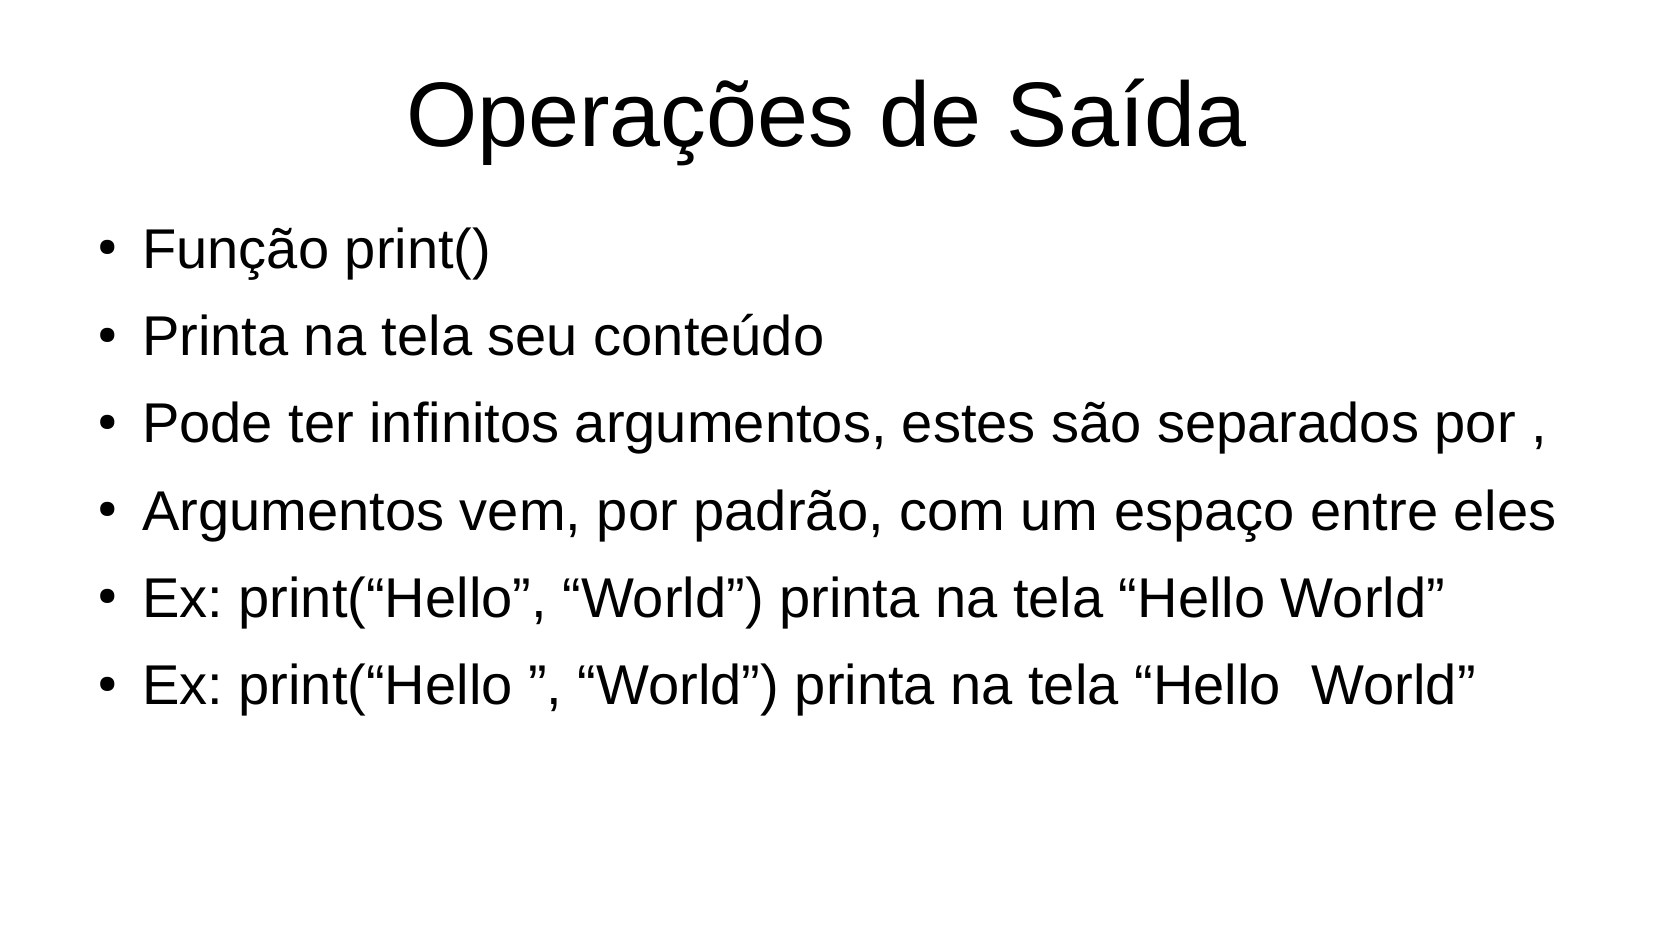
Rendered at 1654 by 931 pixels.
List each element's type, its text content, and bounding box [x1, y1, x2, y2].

list Função print() Printa na tela seu conteúdo Pode ter infinitos argumentos, estes são separados por , Argumentos vem, por padrão, com um espaço entre eles Ex: print(“Hello”, “World”) printa na tela “Hello World” Ex: print(“Hello ”, “World”) printa na tela “Hello World” [82, 217, 1571, 758]
title Operações de Saída [82, 37, 1571, 193]
